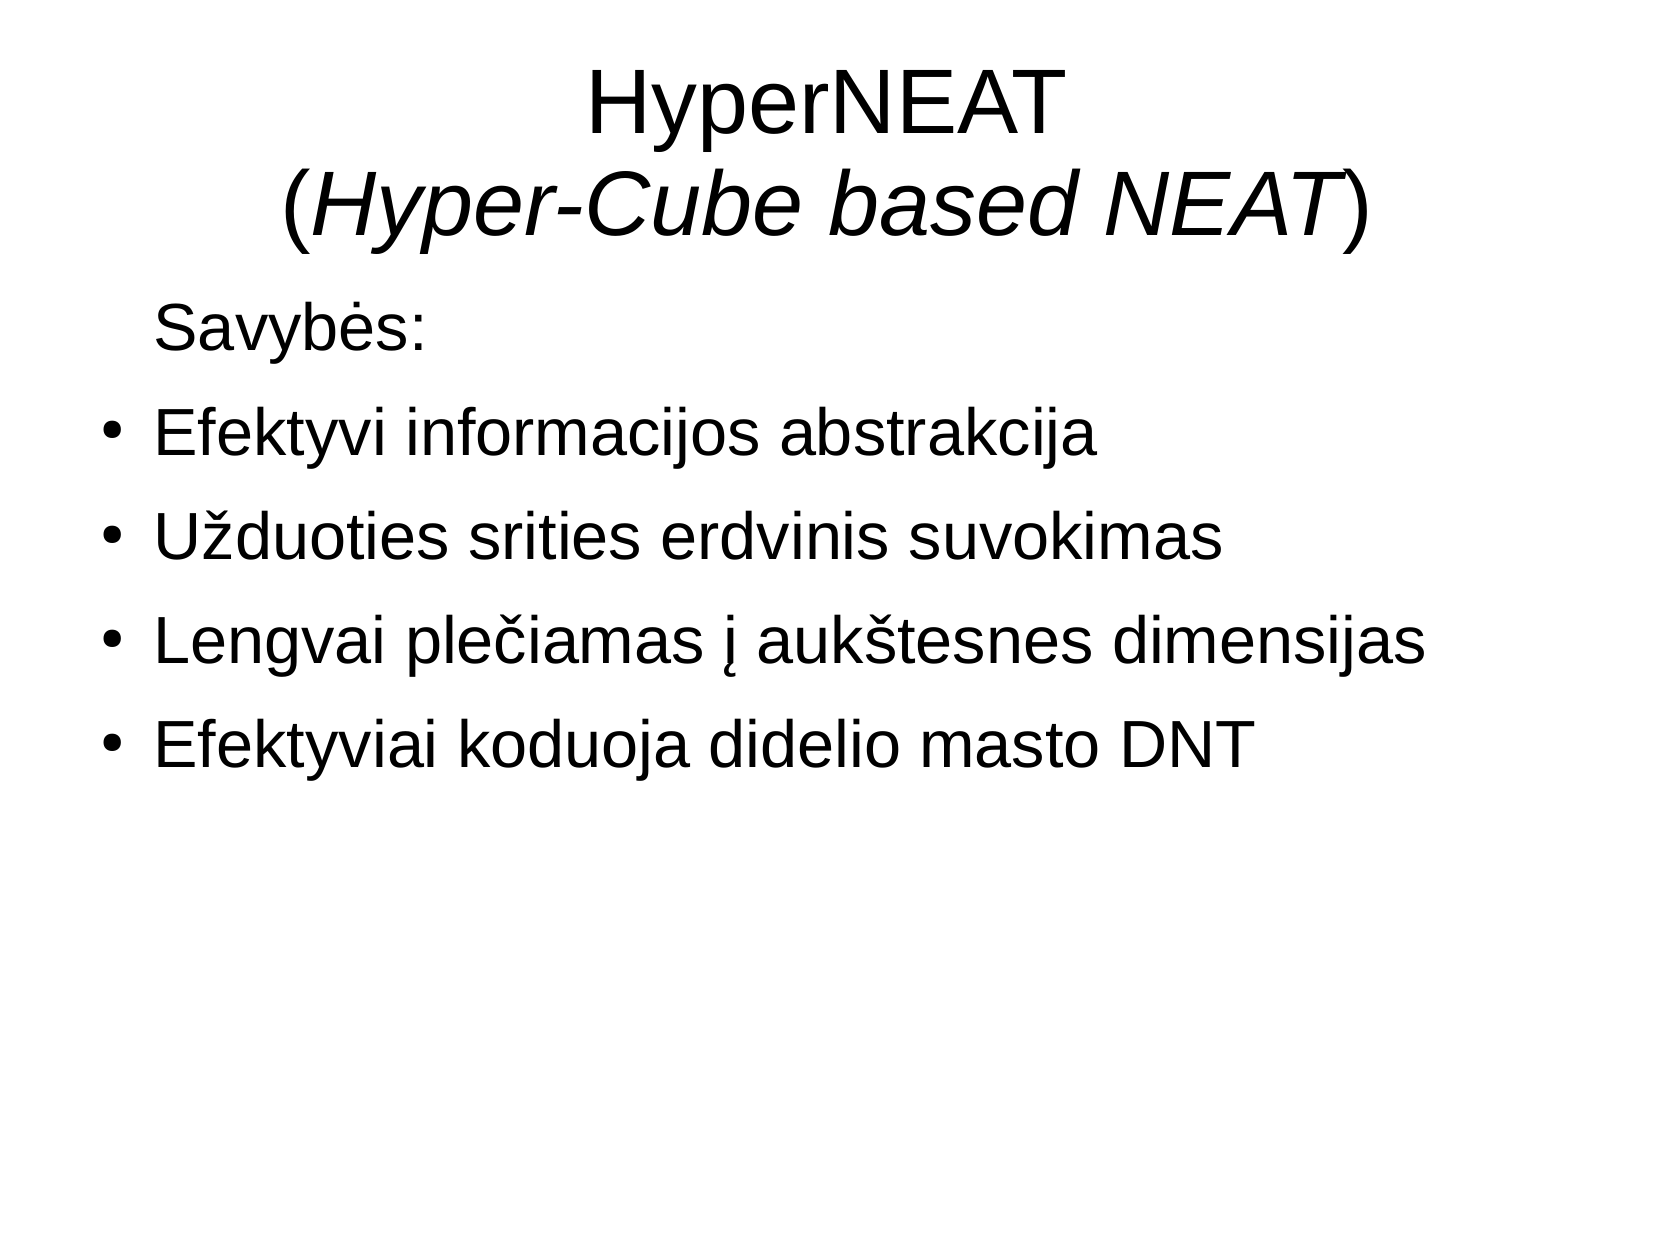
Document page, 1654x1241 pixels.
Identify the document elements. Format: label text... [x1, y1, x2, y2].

title HyperNEAT (Hyper-Cube based NEAT) [82, 49, 1571, 257]
list Savybės: Efektyvi informacijos abstrakcija Užduoties srities erdvinis suvokimas Lengvai plečiamas į aukštesnes dimensijas Efektyviai koduoja didelio masto DNT [82, 290, 1571, 1010]
